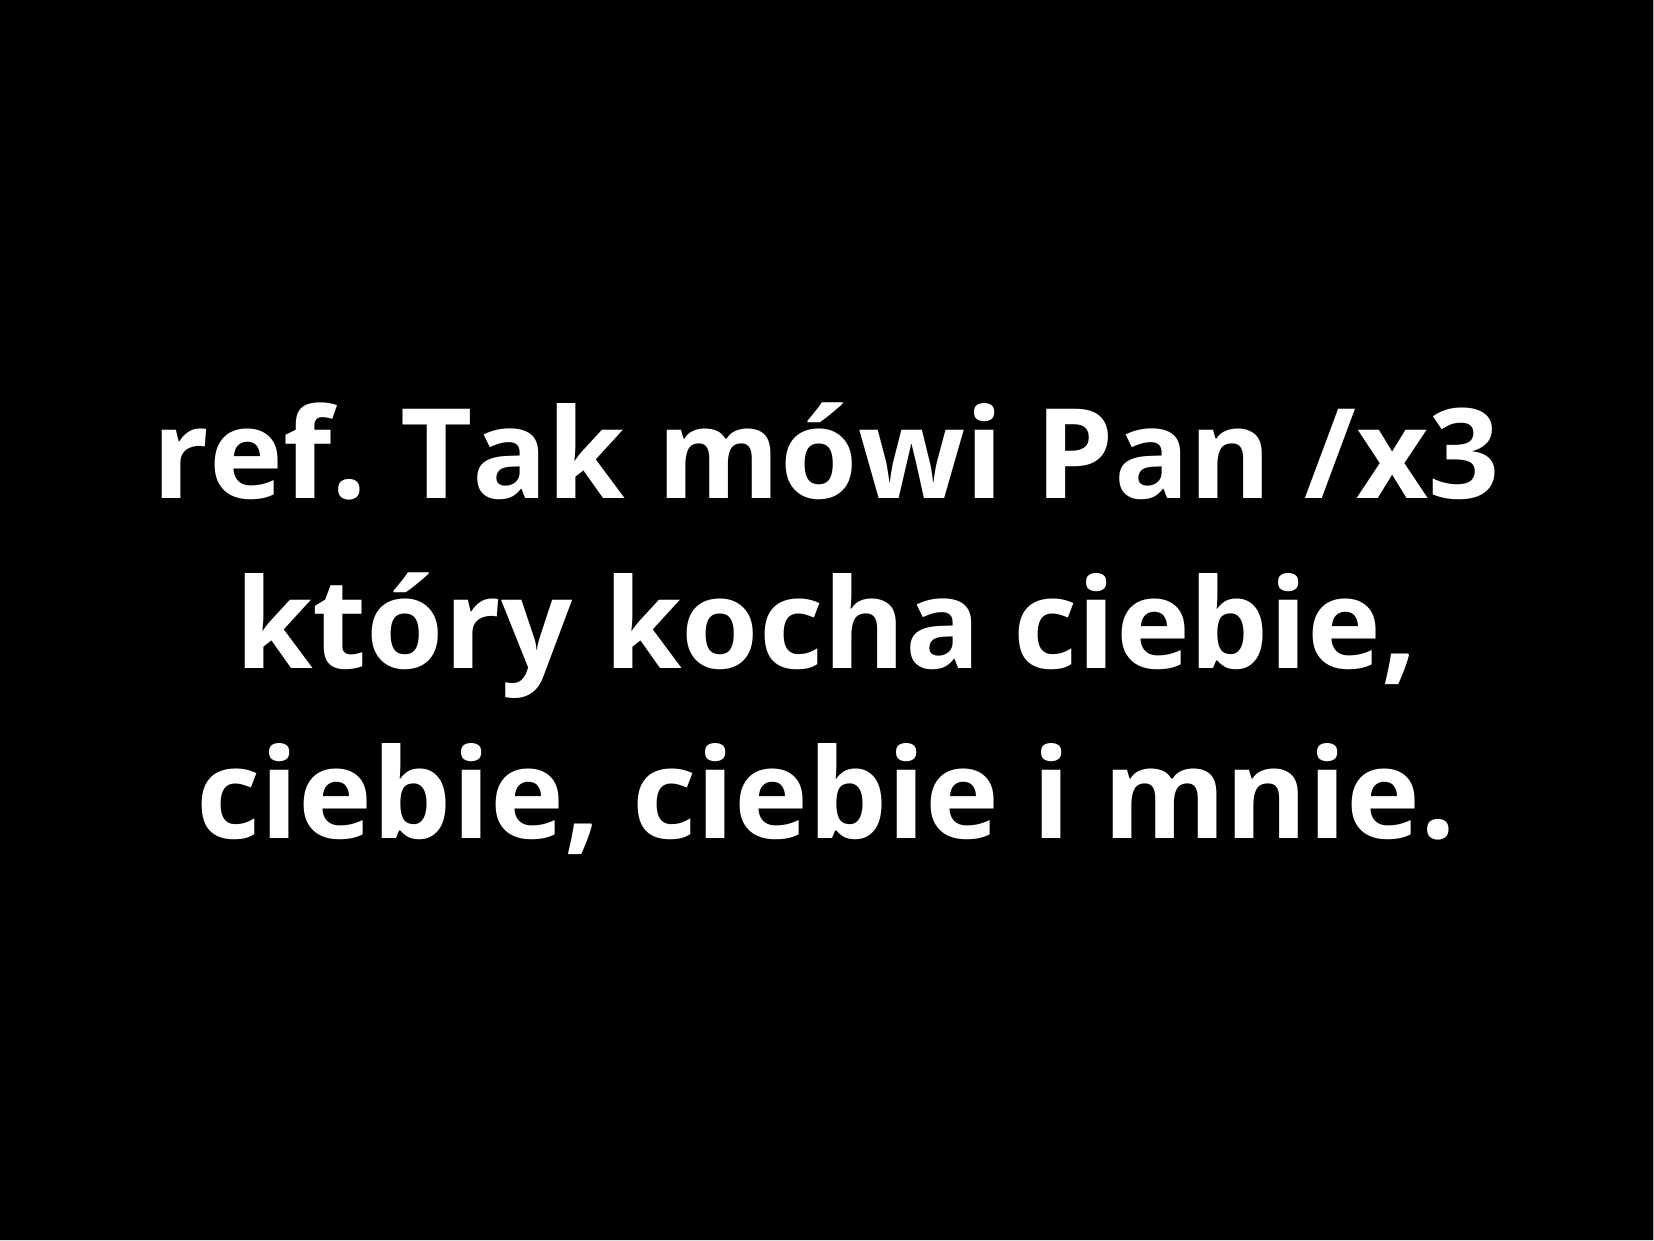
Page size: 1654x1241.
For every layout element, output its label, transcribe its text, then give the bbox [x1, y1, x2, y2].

title ref. Tak mówi Pan /x3 który kocha ciebie, ciebie, ciebie i mnie. [0, 0, 1654, 1241]
